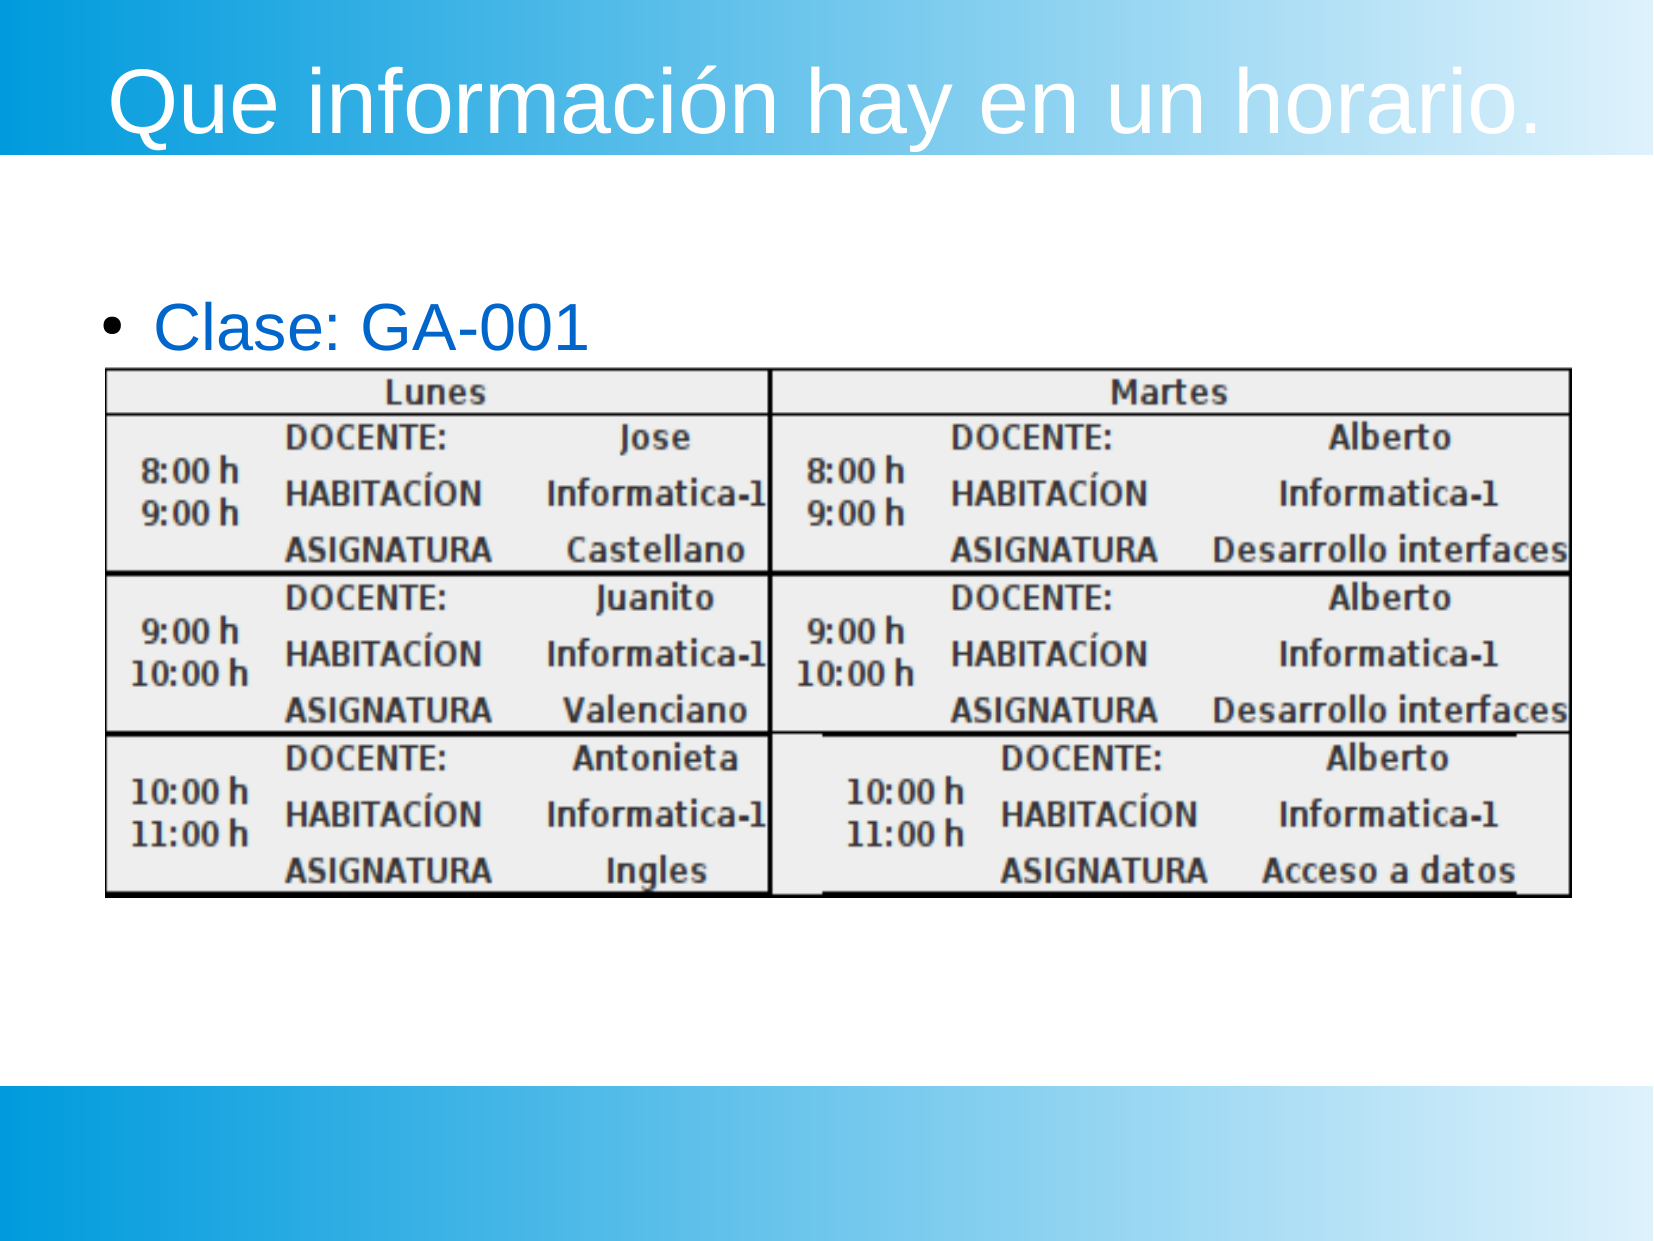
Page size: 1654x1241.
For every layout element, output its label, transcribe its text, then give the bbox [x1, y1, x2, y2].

title Que información hay en un horario. [82, 49, 1571, 155]
list Clase: GA-001 [82, 290, 1571, 1010]
picture [105, 366, 1572, 898]
